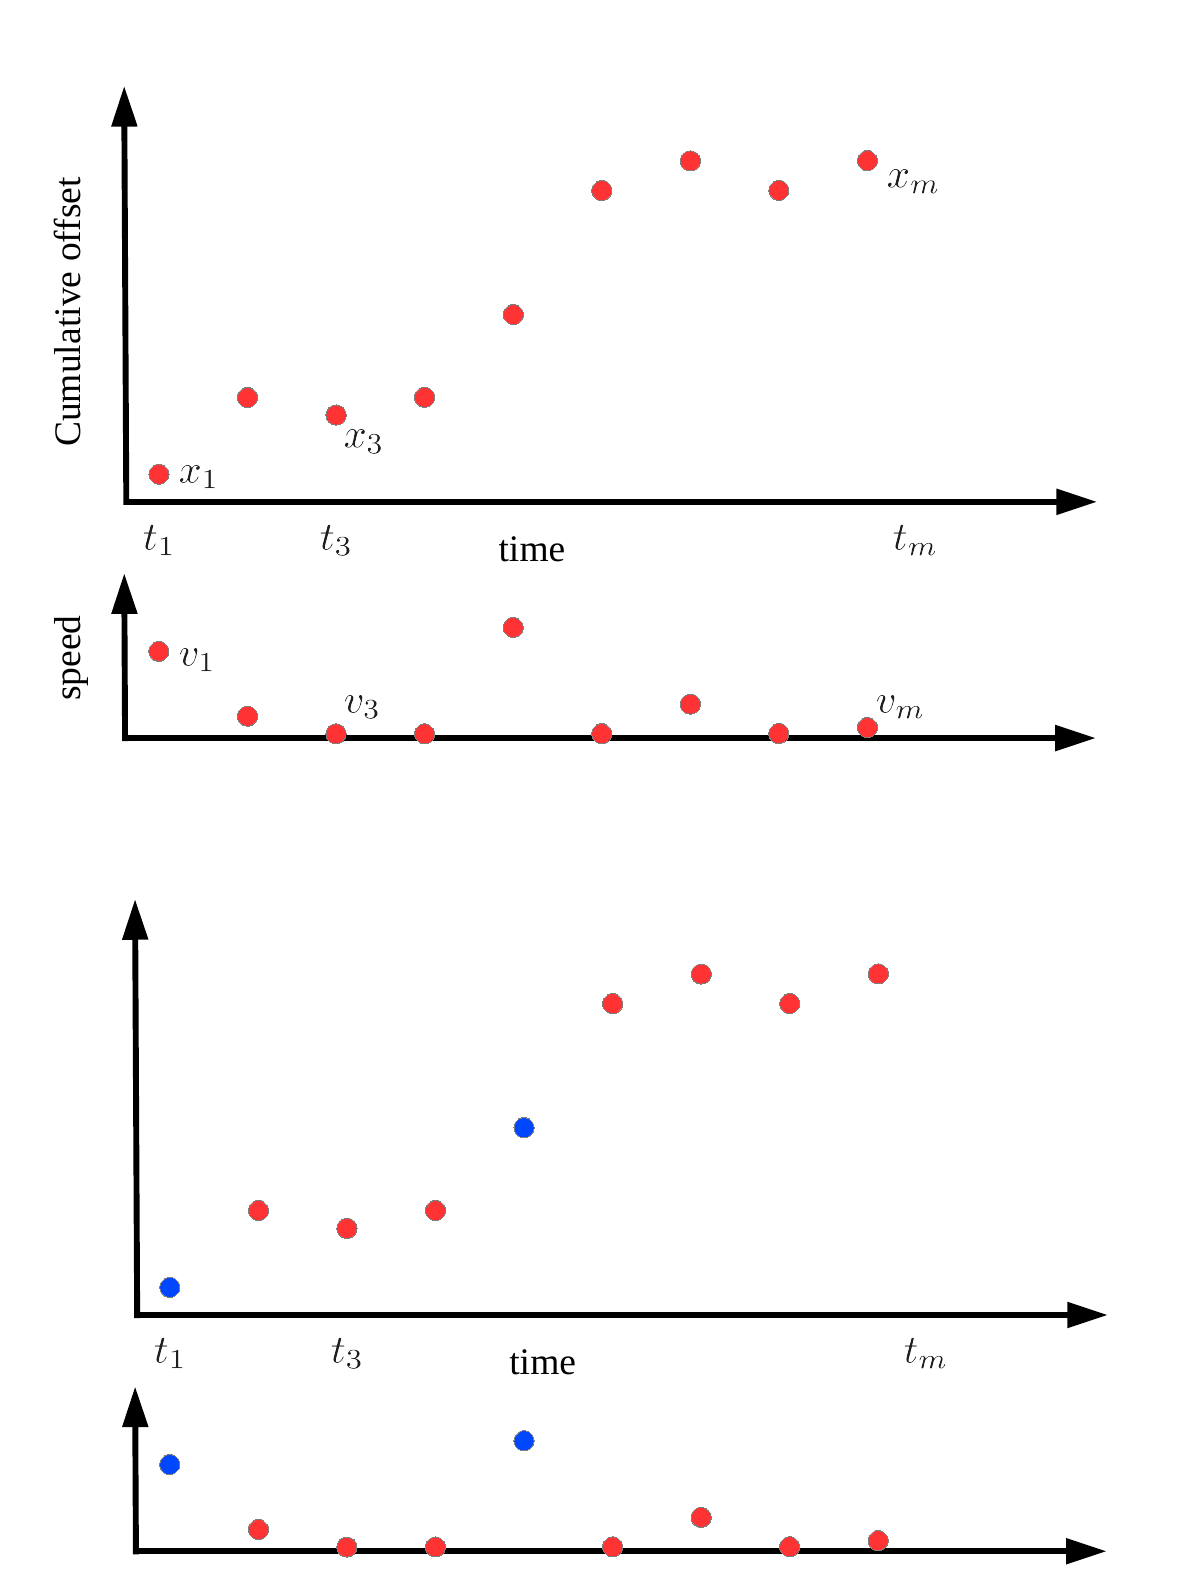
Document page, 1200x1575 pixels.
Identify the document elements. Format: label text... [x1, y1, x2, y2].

text_box [868, 963, 889, 984]
text_box [602, 1536, 623, 1557]
text_box [248, 1200, 269, 1221]
picture [873, 690, 929, 722]
text_box [248, 1519, 269, 1540]
text_box [602, 993, 623, 1014]
text_box [503, 304, 524, 325]
picture [884, 164, 945, 197]
text_box [503, 617, 524, 638]
text_box [336, 1218, 358, 1239]
text_box [680, 694, 701, 715]
picture [890, 519, 943, 559]
text_box [691, 1507, 712, 1528]
picture [176, 460, 220, 492]
text_box [591, 723, 612, 744]
text_box [159, 1277, 180, 1298]
picture [341, 690, 385, 722]
text_box [425, 1200, 446, 1221]
picture [151, 1332, 188, 1372]
picture [140, 519, 177, 559]
text_box [325, 404, 347, 426]
text_box [148, 641, 169, 662]
text_box [414, 387, 435, 408]
text_box [513, 1117, 535, 1138]
text_box [325, 723, 347, 744]
text_box [857, 717, 878, 738]
text_box Cumulative offset [39, 134, 96, 462]
text_box [237, 387, 258, 408]
text_box [425, 1536, 446, 1557]
text_box [159, 1454, 180, 1475]
text_box [336, 1537, 357, 1558]
picture [317, 519, 354, 559]
picture [341, 424, 385, 457]
text_box [414, 723, 435, 744]
text_box time [483, 520, 585, 583]
picture [901, 1332, 953, 1372]
text_box [768, 723, 789, 744]
text_box [148, 464, 170, 485]
picture [328, 1332, 365, 1372]
text_box [868, 1530, 889, 1551]
text_box [857, 150, 878, 171]
text_box [779, 993, 800, 1014]
picture [176, 643, 220, 675]
text_box [680, 150, 701, 171]
text_box [768, 180, 789, 201]
text_box time [494, 1334, 596, 1396]
text_box [591, 180, 612, 201]
text_box [237, 706, 258, 727]
text_box [513, 1430, 535, 1451]
text_box [779, 1536, 800, 1557]
text_box [691, 964, 712, 985]
text_box speed [39, 589, 96, 716]
